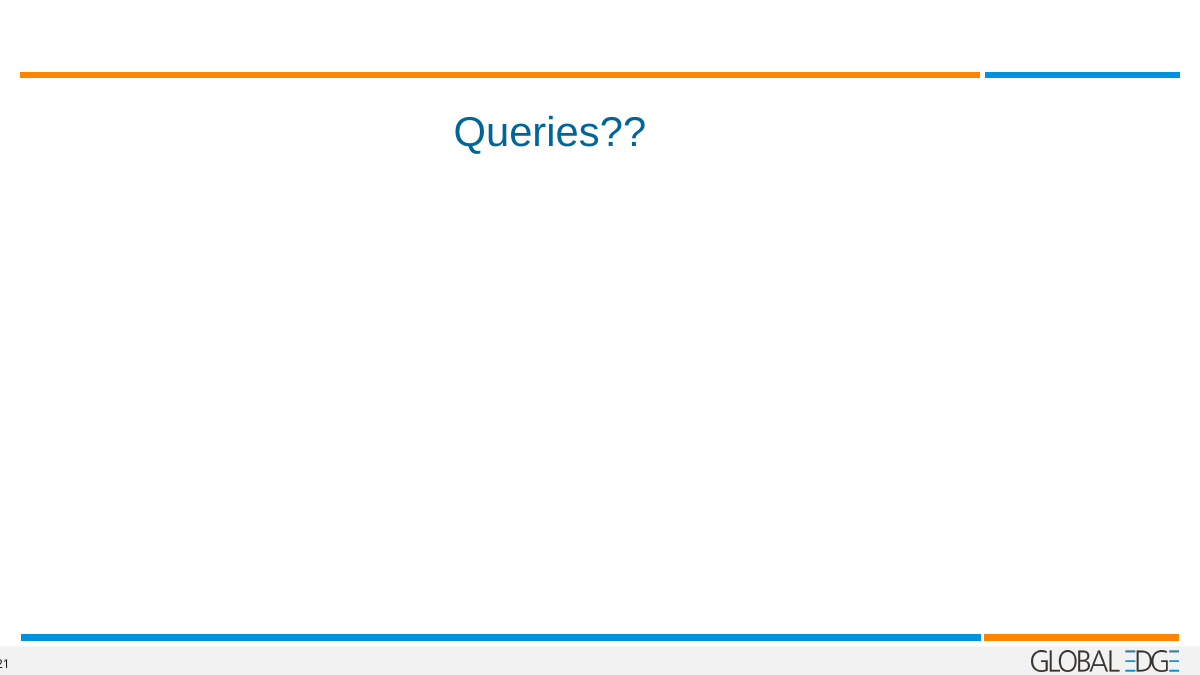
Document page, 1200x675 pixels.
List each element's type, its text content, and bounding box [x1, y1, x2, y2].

picture [1031, 650, 1179, 672]
subtitle Queries?? [12, 9, 1088, 254]
